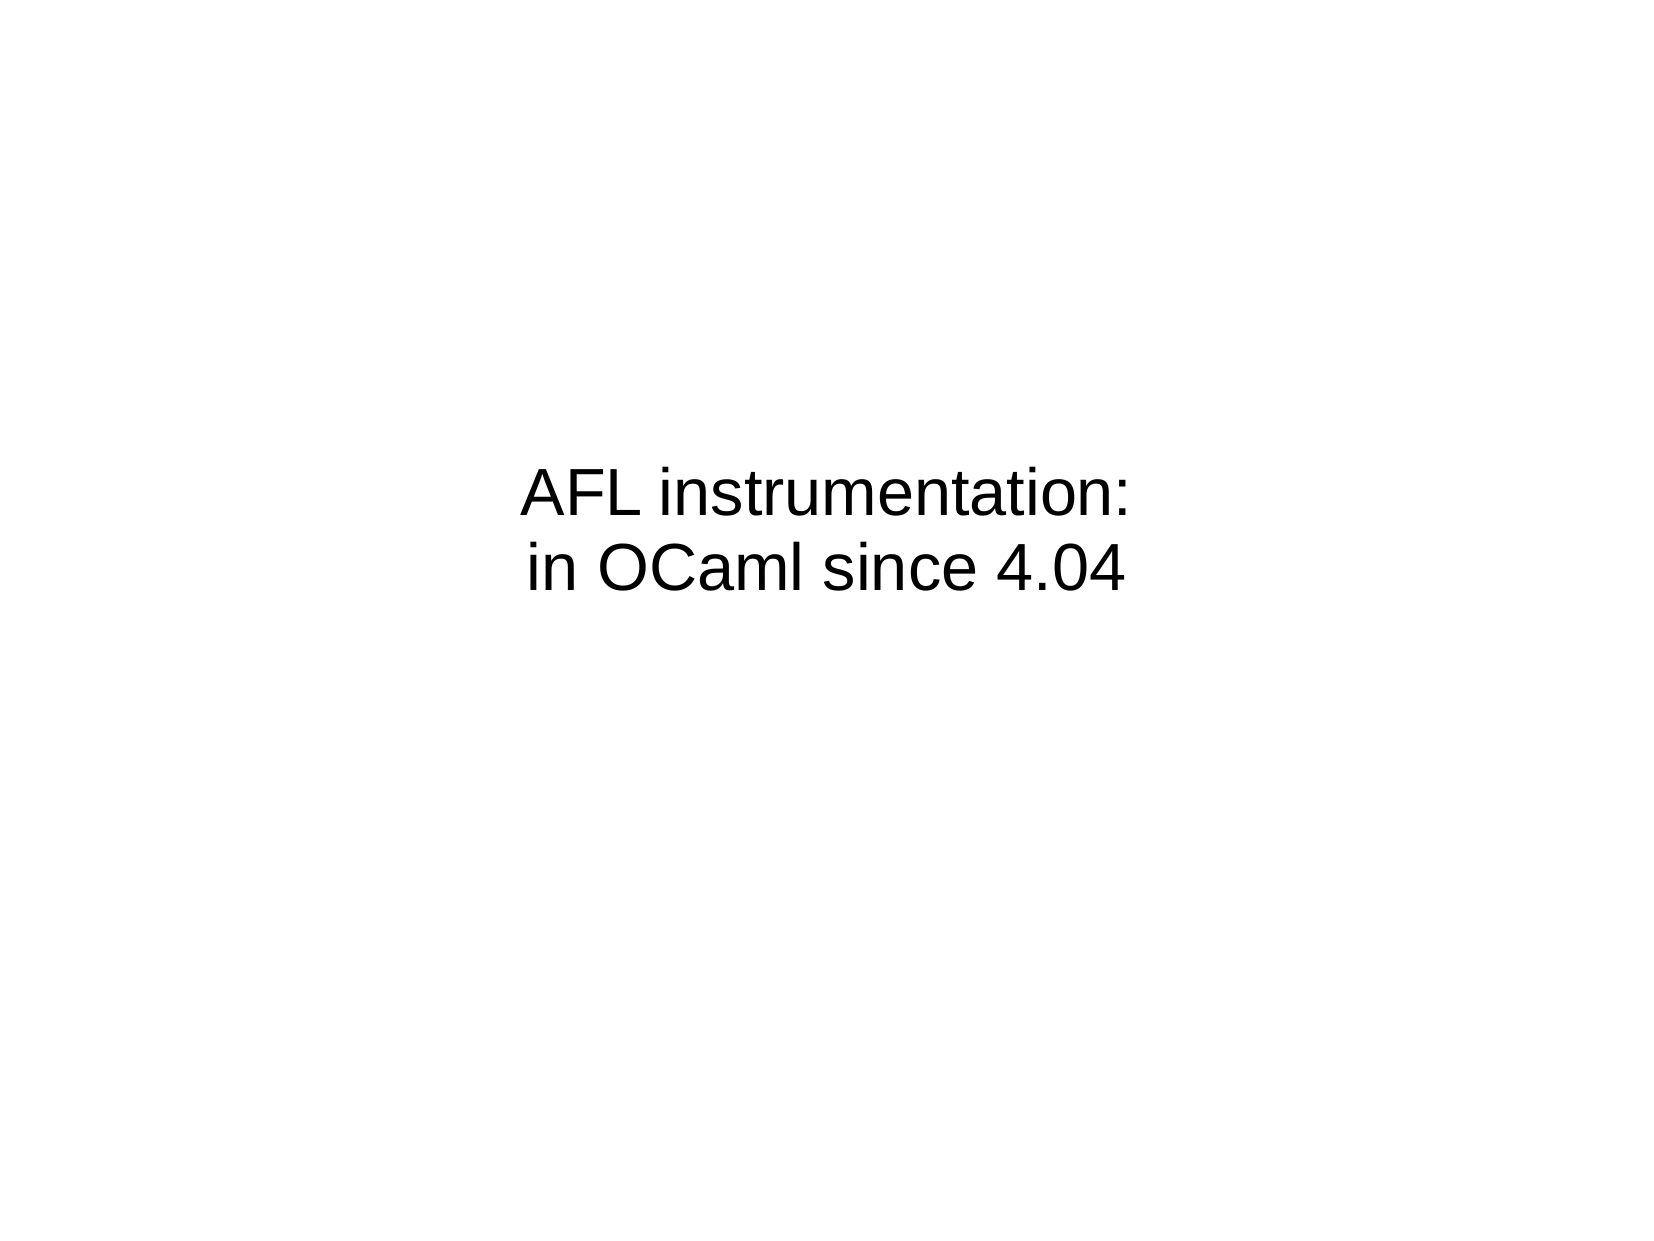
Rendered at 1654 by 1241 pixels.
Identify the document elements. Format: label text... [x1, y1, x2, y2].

subtitle AFL instrumentation: in OCaml since 4.04 [82, 49, 1571, 1010]
